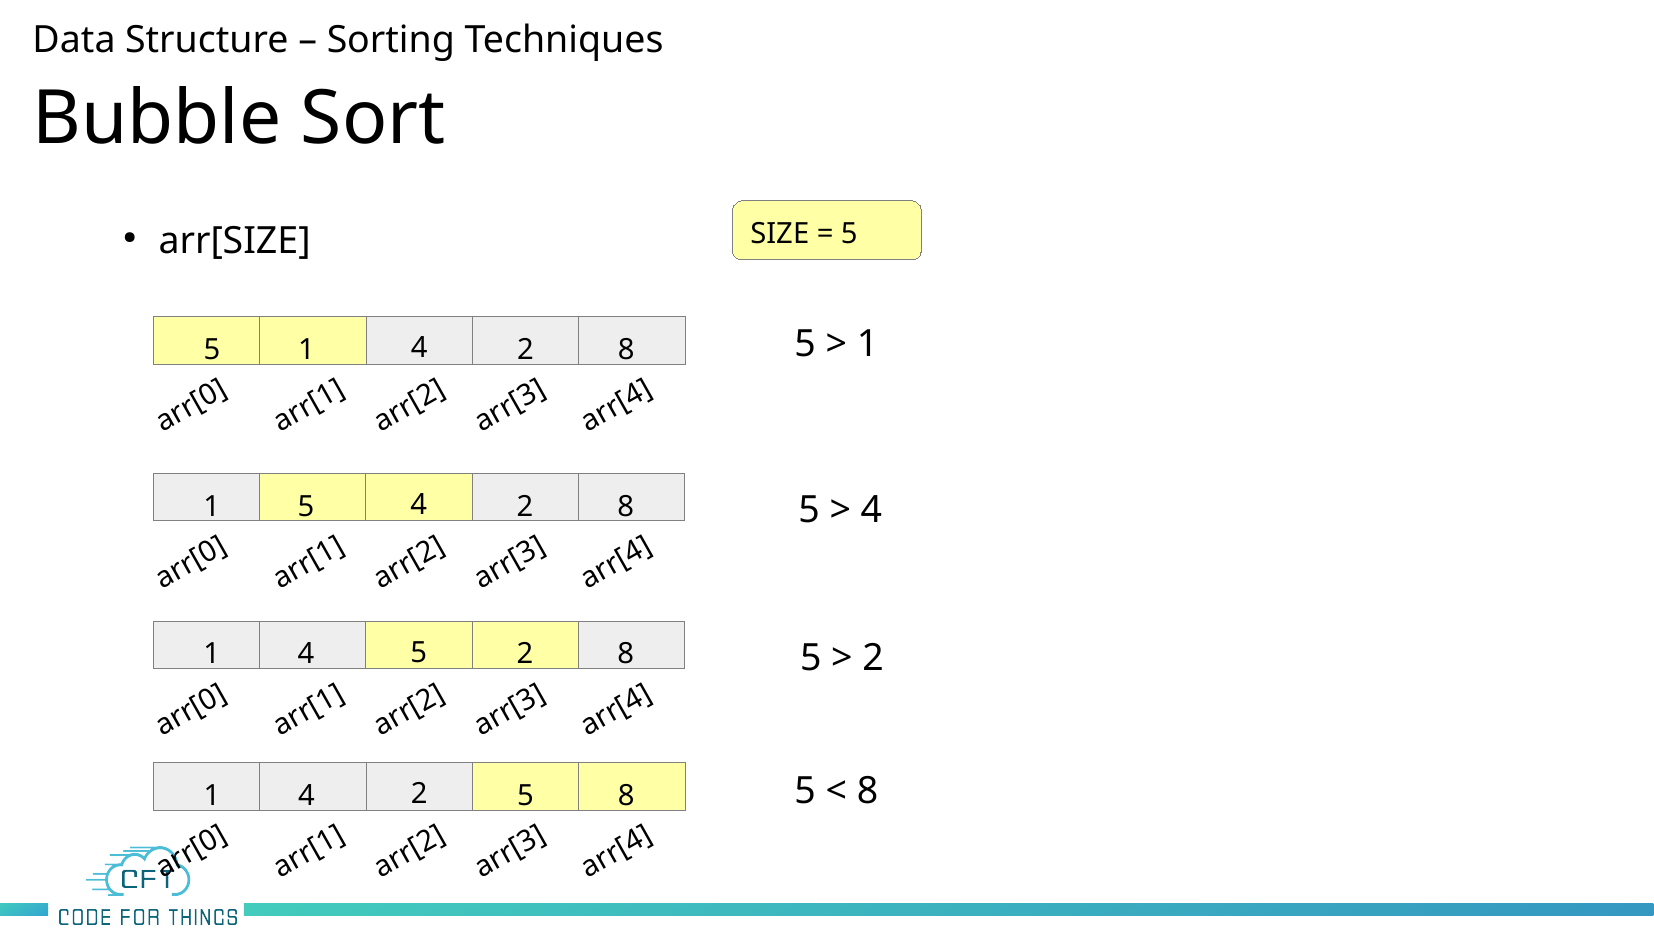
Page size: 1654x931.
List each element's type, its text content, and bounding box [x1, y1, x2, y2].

text_box 4 [396, 319, 445, 369]
text_box 5 [502, 766, 551, 817]
text_box 5 [395, 623, 444, 673]
text_box 5 > 4 [783, 474, 917, 534]
text_box arr[1] [248, 788, 385, 904]
text_box [153, 473, 685, 521]
text_box [153, 316, 686, 365]
text_box arr[2] [348, 788, 485, 904]
text_box arr[1] [248, 354, 385, 458]
text_box 5 < 8 [779, 755, 913, 815]
text_box 8 [603, 320, 652, 370]
title Data Structure – Sorting Techniques Bubble Sort [32, 12, 1184, 166]
text_box 4 [395, 475, 444, 525]
picture [59, 846, 237, 925]
text_box 1 [188, 767, 238, 817]
text_box arr[4] [559, 342, 697, 458]
text_box arr[4] [558, 499, 697, 615]
text_box arr[0] [130, 788, 271, 904]
text_box 4 [282, 625, 332, 675]
text_box arr[3] [449, 811, 591, 904]
text_box arr[0] [130, 365, 271, 458]
text_box [732, 200, 922, 260]
text_box 8 [603, 766, 652, 817]
text_box 2 [501, 477, 551, 527]
text_box 8 [602, 625, 651, 675]
text_box 8 [602, 477, 651, 527]
text_box 4 [283, 766, 332, 817]
text_box arr[2] [348, 342, 485, 458]
text_box 2 [501, 625, 551, 675]
text_box 5 > 2 [785, 623, 918, 682]
text_box SIZE = 5 [735, 204, 916, 254]
text_box arr[0] [129, 646, 271, 762]
text_box arr[3] [449, 342, 591, 458]
text_box arr[1] [247, 646, 384, 762]
text_box arr[SIZE] [108, 205, 353, 272]
text_box arr[0] [129, 499, 271, 615]
text_box 5 [282, 477, 332, 527]
text_box 1 [188, 477, 237, 527]
text_box arr[3] [448, 669, 591, 762]
text_box 2 [396, 765, 445, 815]
text_box 1 [188, 625, 237, 675]
text_box arr[2] [348, 669, 485, 762]
text_box 5 > 1 [779, 309, 913, 368]
text_box 2 [502, 320, 551, 370]
text_box arr[4] [559, 811, 697, 904]
text_box arr[3] [448, 499, 591, 615]
text_box 1 [283, 320, 332, 370]
text_box 5 [188, 321, 238, 371]
text_box arr[1] [247, 521, 384, 615]
text_box [153, 762, 686, 811]
text_box [153, 621, 685, 669]
text_box arr[2] [348, 521, 485, 615]
text_box arr[4] [558, 646, 697, 762]
